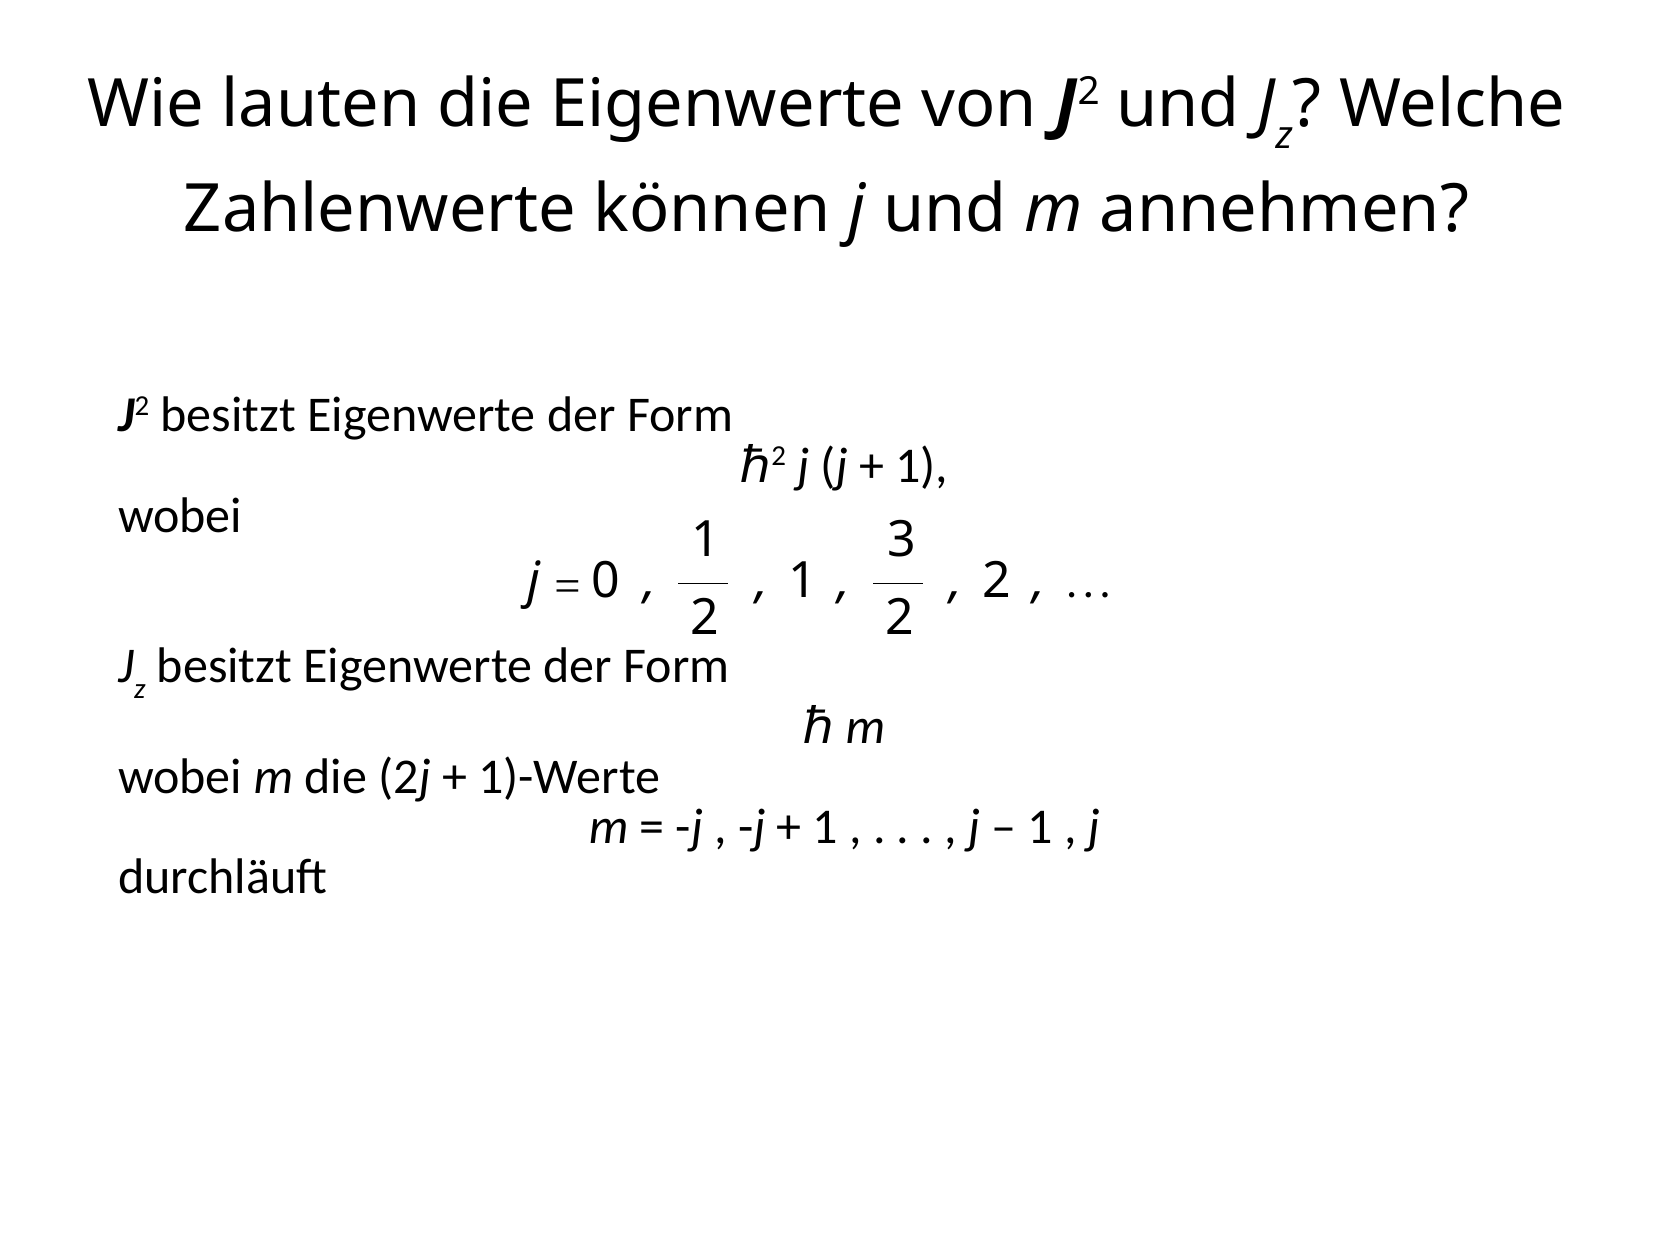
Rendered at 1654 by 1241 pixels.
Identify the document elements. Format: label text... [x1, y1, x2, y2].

chart [512, 509, 1118, 648]
subtitle J2 besitzt Eigenwerte der Form ℏ2 j (j + 1), wobei Jz besitzt Eigenwerte der Form ℏ m wobei m die (2j + 1)-Werte m = -j , -j + 1 , . . . , j – 1 , j durchläuft [118, 290, 1571, 1010]
title Wie lauten die Eigenwerte von J2 und Jz? Welche Zahlenwerte können j und m annehmen? [82, 49, 1571, 257]
